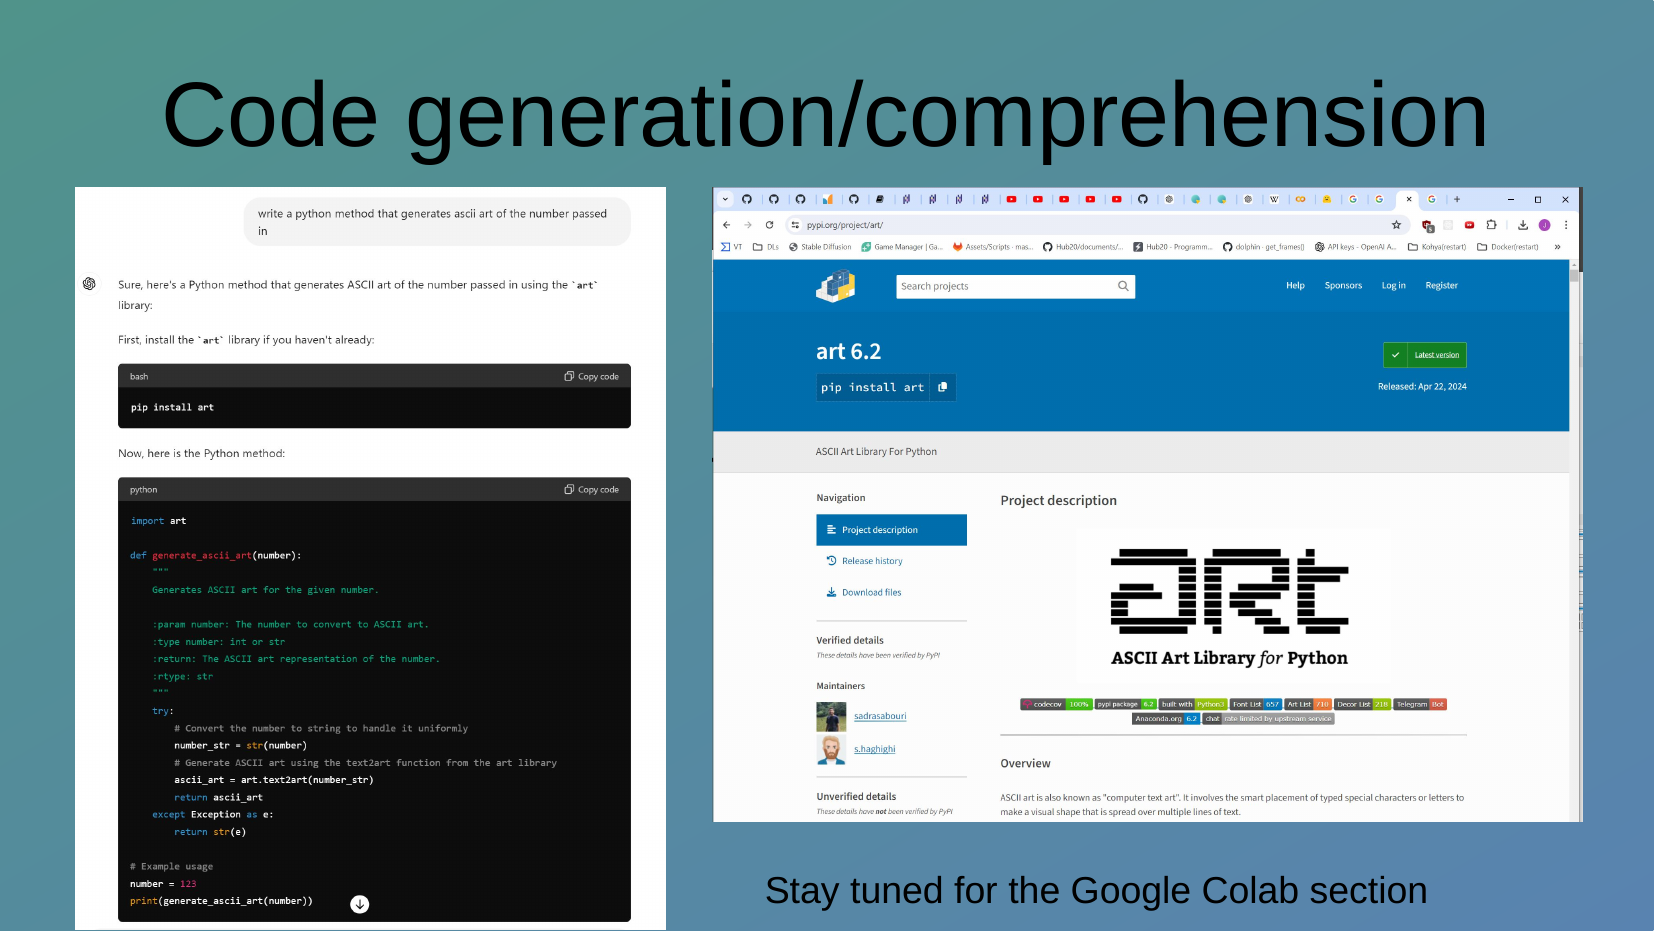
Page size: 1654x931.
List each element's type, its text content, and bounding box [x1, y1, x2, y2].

picture [712, 187, 1583, 822]
picture [75, 187, 666, 930]
title Code generation/comprehension [82, 37, 1571, 193]
text_box Stay tuned for the Google Colab section [750, 862, 1444, 920]
